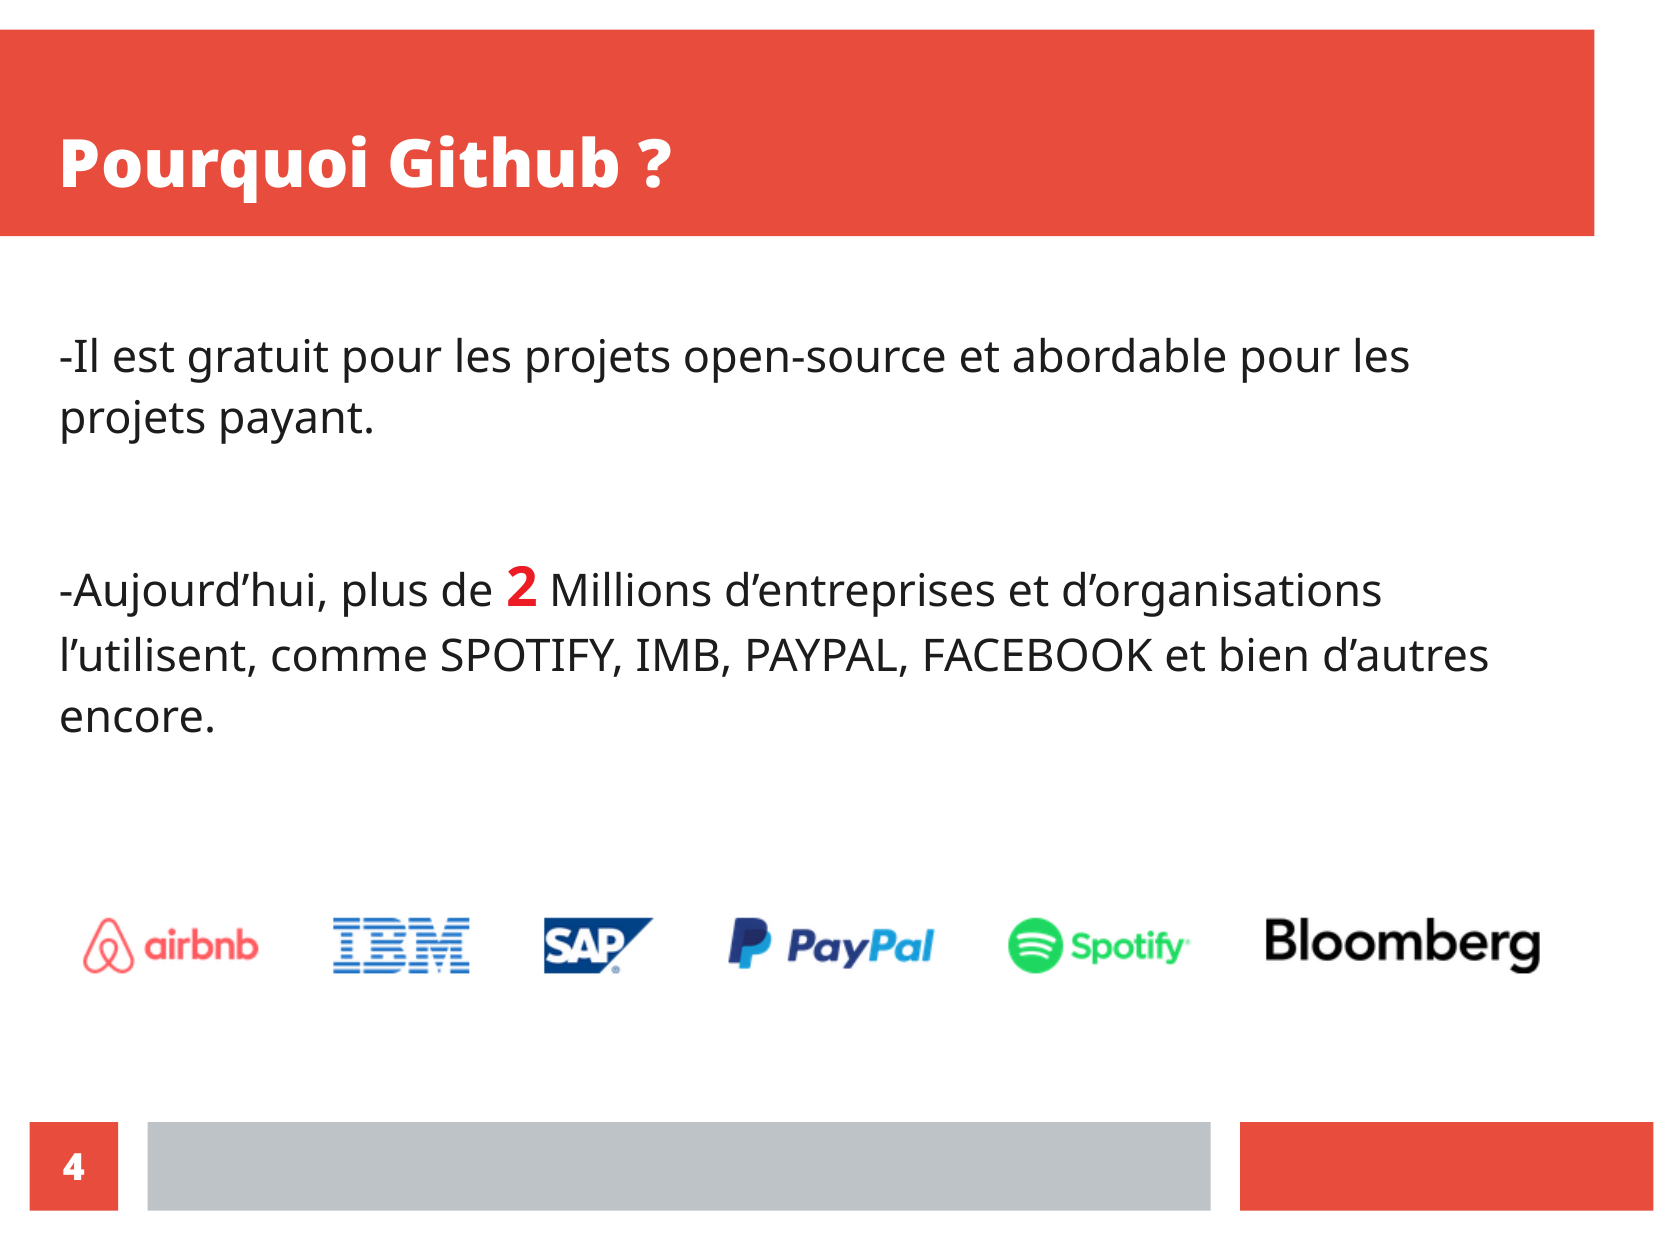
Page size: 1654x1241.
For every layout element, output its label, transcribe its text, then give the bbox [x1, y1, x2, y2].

list -Il est gratuit pour les projets open-source et abordable pour les projets payant. -Aujourd’hui, plus de 2 Millions d’entreprises et d’organisations l’utilisent, comme SPOTIFY, IMB, PAYPAL, FACEBOOK et bien d’autres encore. [59, 324, 1565, 751]
title Pourquoi Github ? [59, 59, 1595, 207]
picture [71, 896, 1565, 999]
